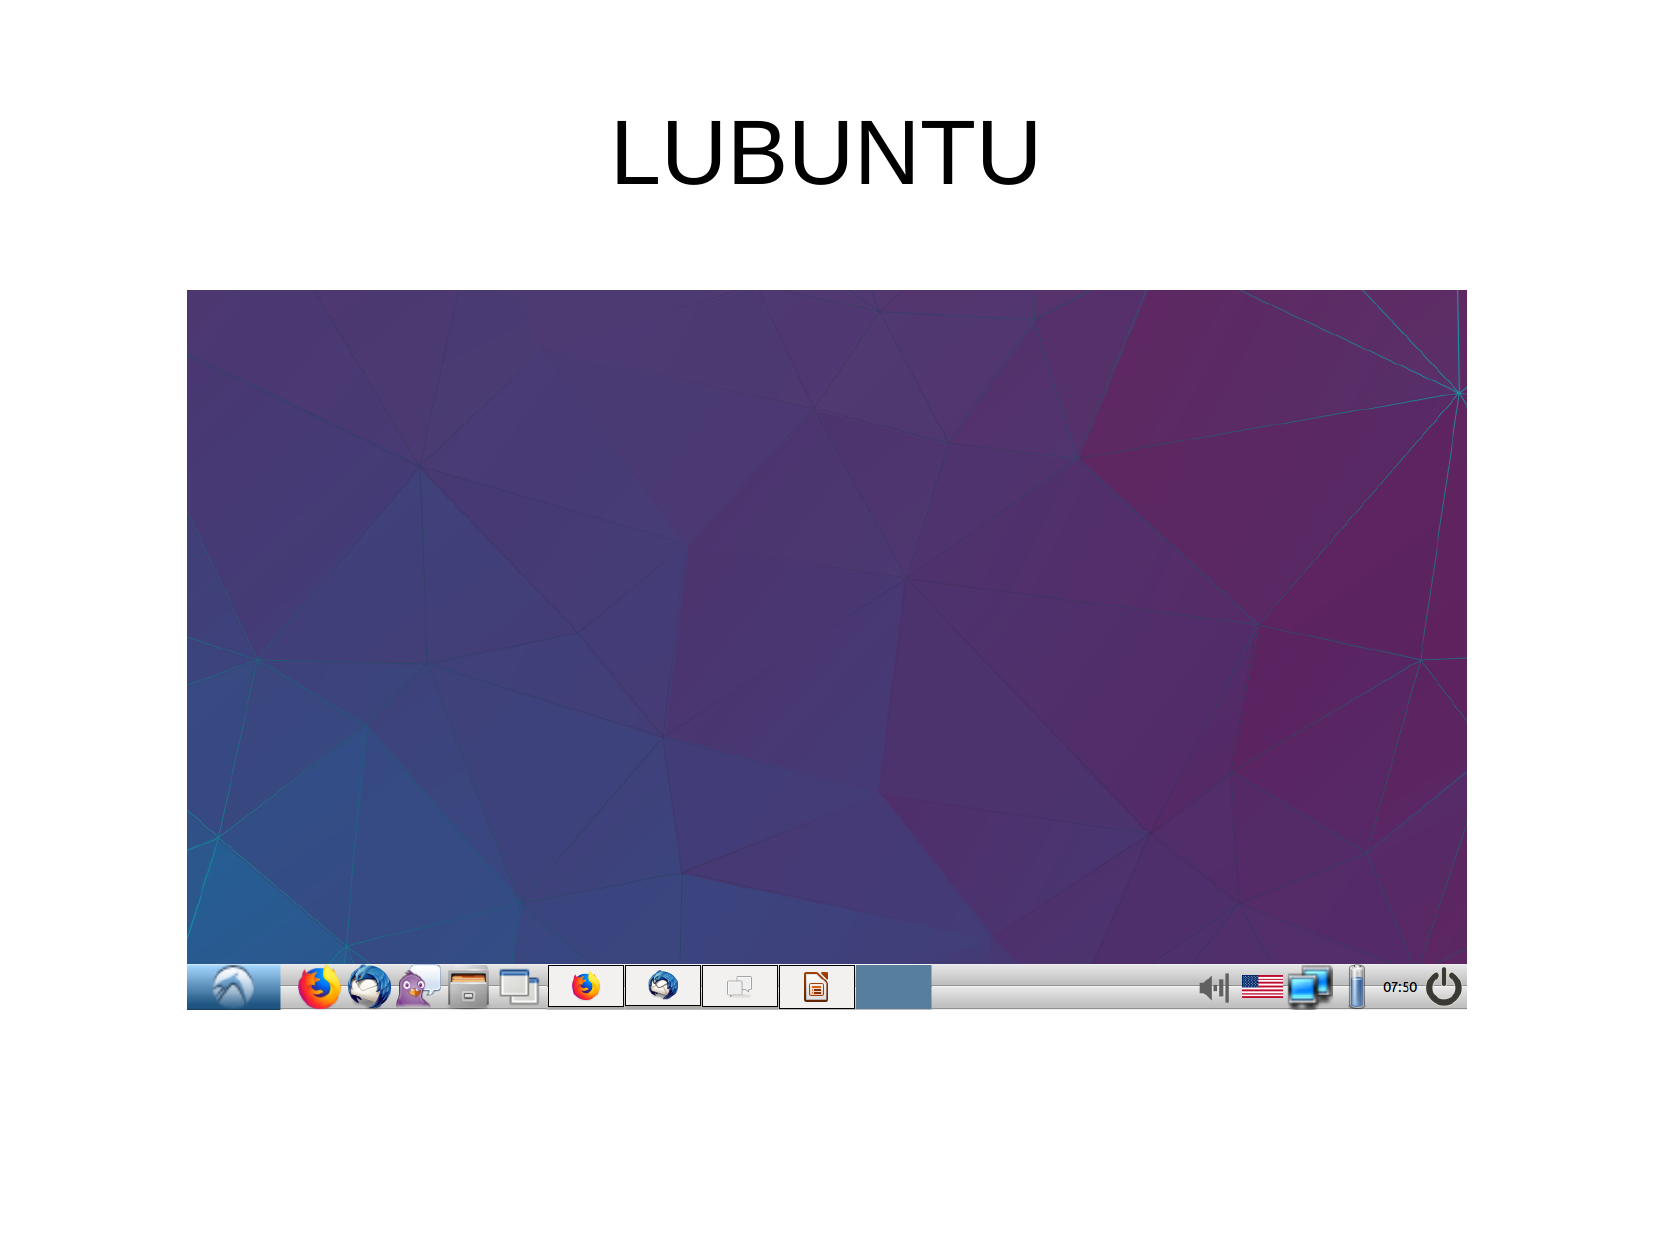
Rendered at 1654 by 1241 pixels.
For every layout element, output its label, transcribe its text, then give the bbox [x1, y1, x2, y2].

title LUBUNTU [82, 49, 1571, 257]
picture [187, 290, 1467, 1010]
